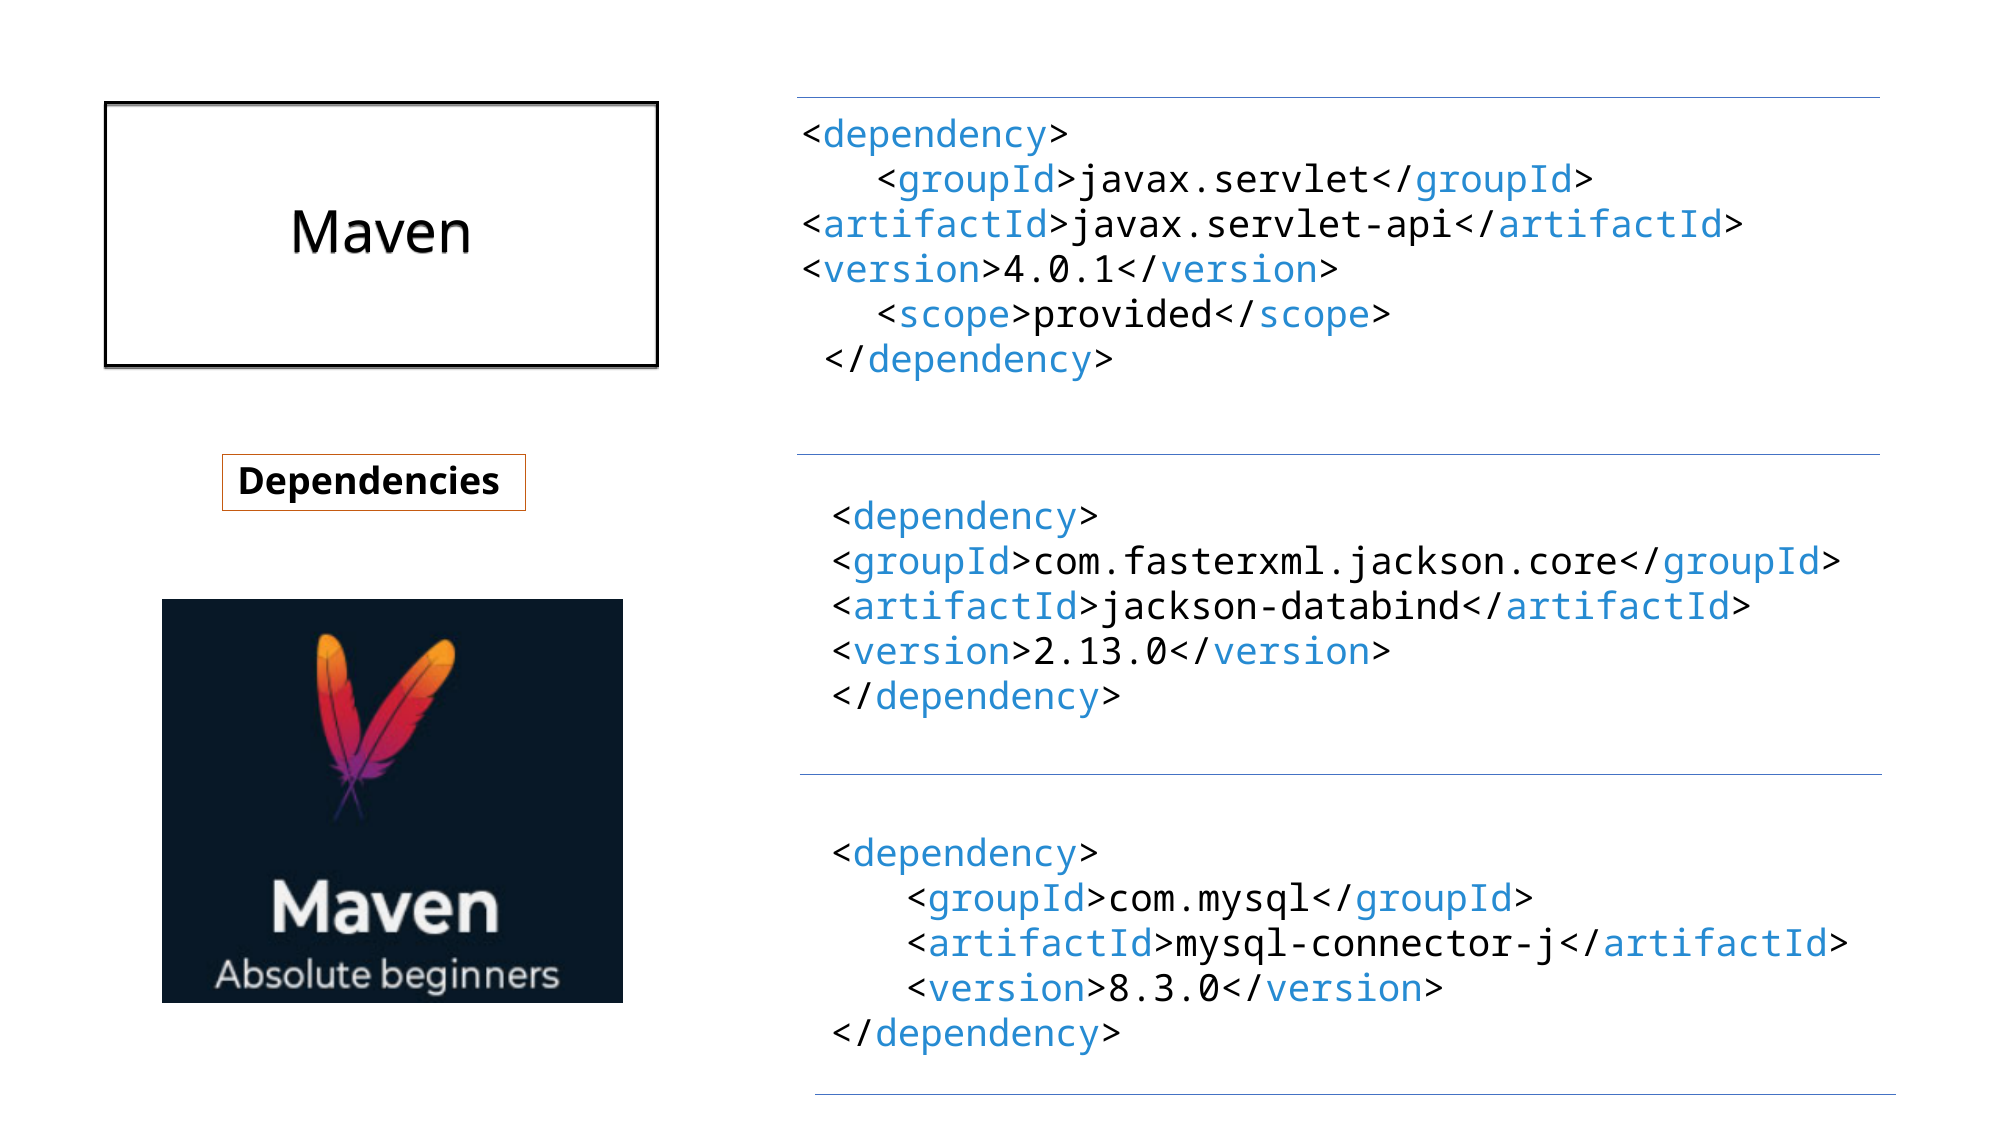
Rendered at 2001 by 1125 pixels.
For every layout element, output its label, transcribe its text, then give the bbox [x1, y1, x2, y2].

title Maven [105, 102, 658, 366]
text_box <dependency> <groupId>com.mysql</groupId> <artifactId>mysql-connector-j</artifactId> <version>8.3.0</version> </dependency> [815, 821, 1896, 1065]
text_box <dependency> <groupId>javax.servlet</groupId> <artifactId>javax.servlet-api</artifactId> <version>4.0.1</version> <scope>provided</scope> </dependency> [785, 102, 1970, 391]
picture [162, 599, 623, 1003]
text_box Dependencies [222, 455, 525, 510]
text_box <dependency> <groupId>com.fasterxml.jackson.core</groupId> <artifactId>jackson-databind</artifactId> <version>2.13.0</version> </dependency> [815, 484, 1970, 728]
